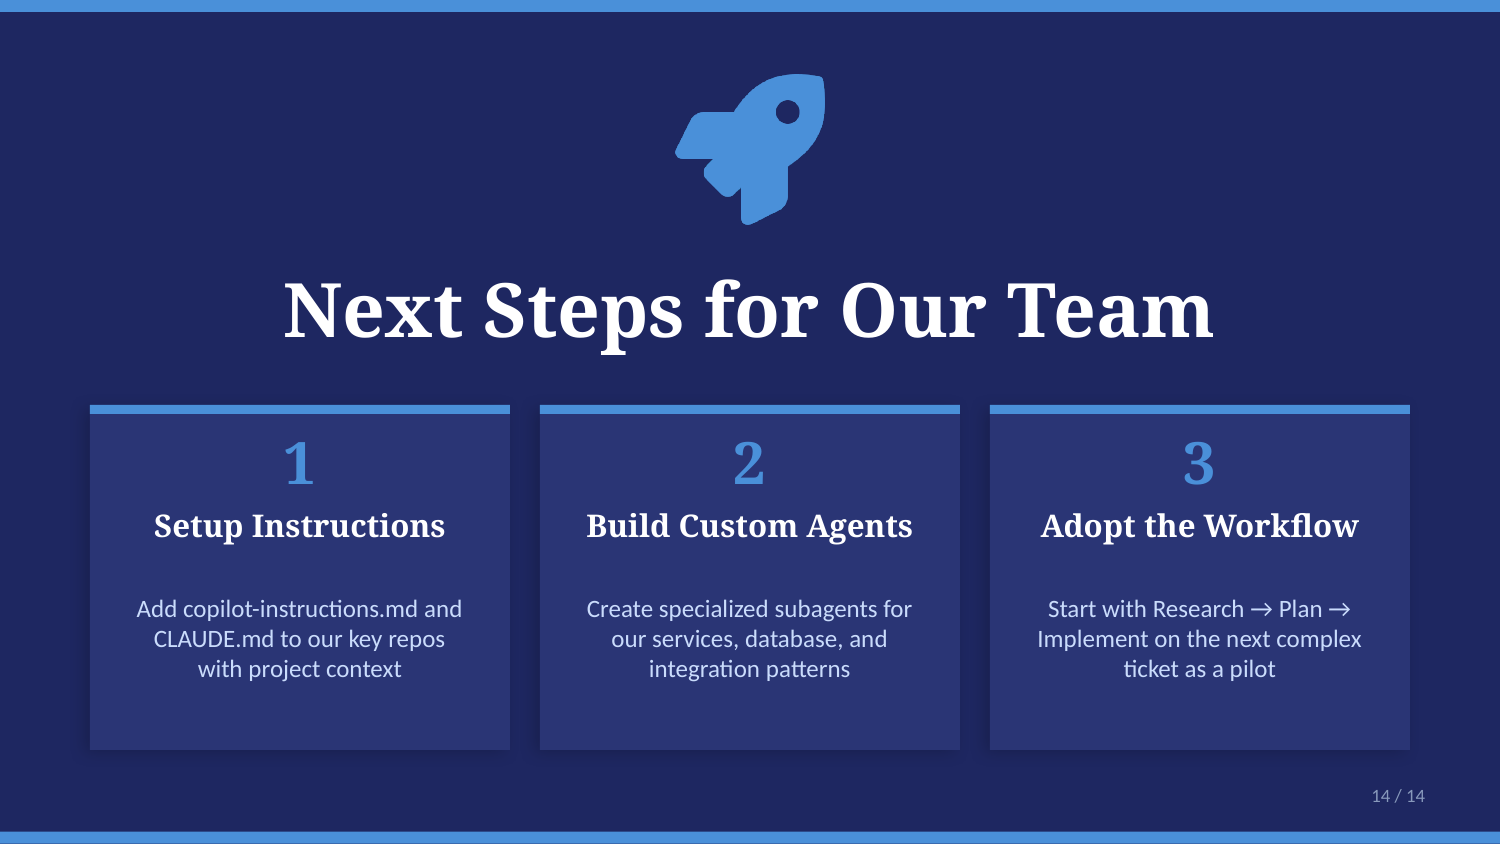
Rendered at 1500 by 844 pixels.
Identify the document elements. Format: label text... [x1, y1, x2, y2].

text_box Create specialized subagents for our services, database, and integration patterns [569, 562, 930, 713]
text_box Start with Research → Plan → Implement on the next complex ticket as a pilot [1019, 562, 1380, 713]
text_box Next Steps for Our Team [74, 254, 1425, 360]
text_box [0, 0, 1500, 12]
text_box 14 / 14 [1289, 772, 1440, 818]
text_box [0, 831, 1500, 844]
text_box 3 [989, 427, 1410, 495]
text_box [89, 404, 510, 427]
text_box Add copilot-instructions.md and CLAUDE.md to our key repos with project context [119, 562, 480, 713]
text_box [989, 495, 1410, 750]
text_box 2 [539, 427, 960, 495]
text_box [539, 495, 960, 750]
text_box Build Custom Agents [569, 494, 930, 555]
text_box 1 [89, 427, 510, 495]
picture [675, 74, 825, 225]
text_box [539, 404, 960, 427]
text_box [89, 495, 510, 750]
text_box [989, 404, 1410, 427]
text_box Adopt the Workflow [1019, 494, 1380, 555]
text_box Setup Instructions [119, 494, 480, 555]
